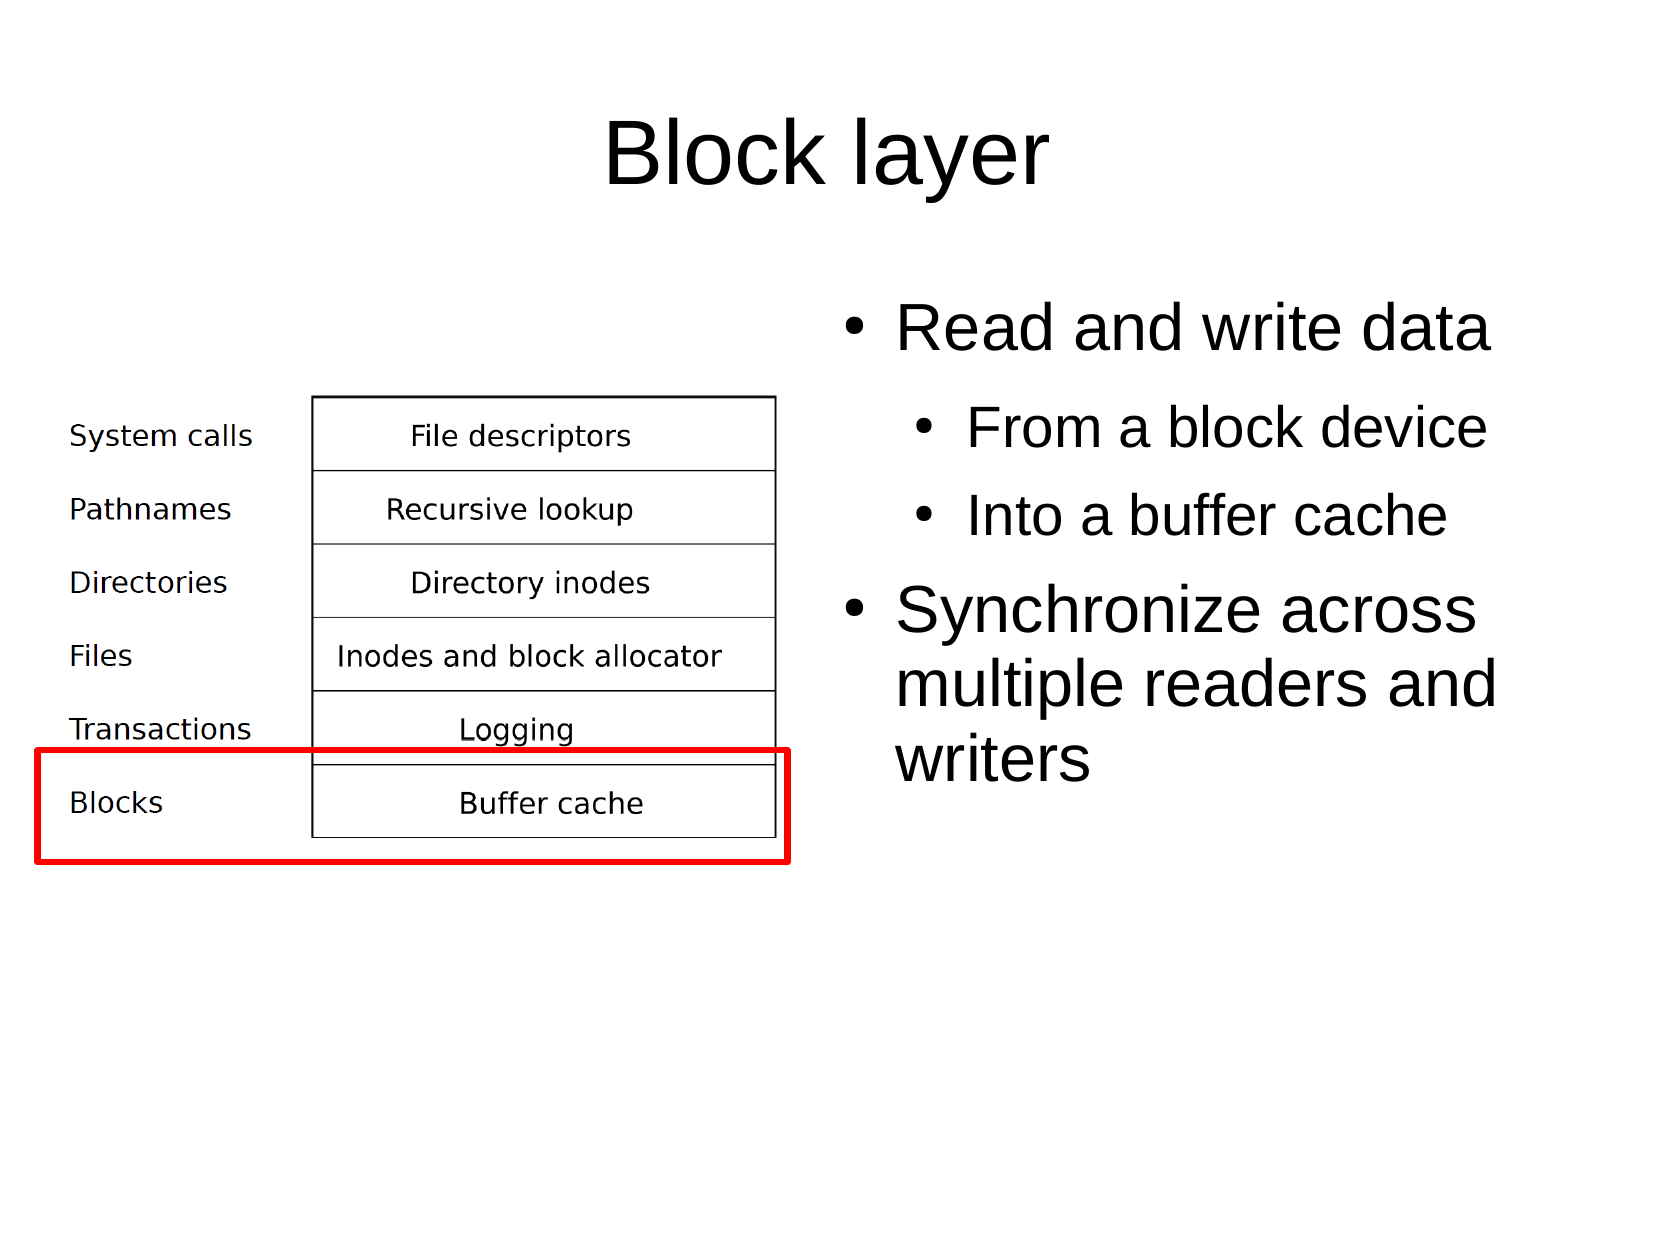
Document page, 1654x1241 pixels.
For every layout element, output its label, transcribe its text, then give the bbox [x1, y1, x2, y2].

list Read and write data From a block device Into a buffer cache Synchronize across multiple readers and writers [825, 290, 1571, 1010]
title Block layer [82, 49, 1571, 257]
picture [58, 753, 784, 845]
picture [58, 374, 788, 747]
